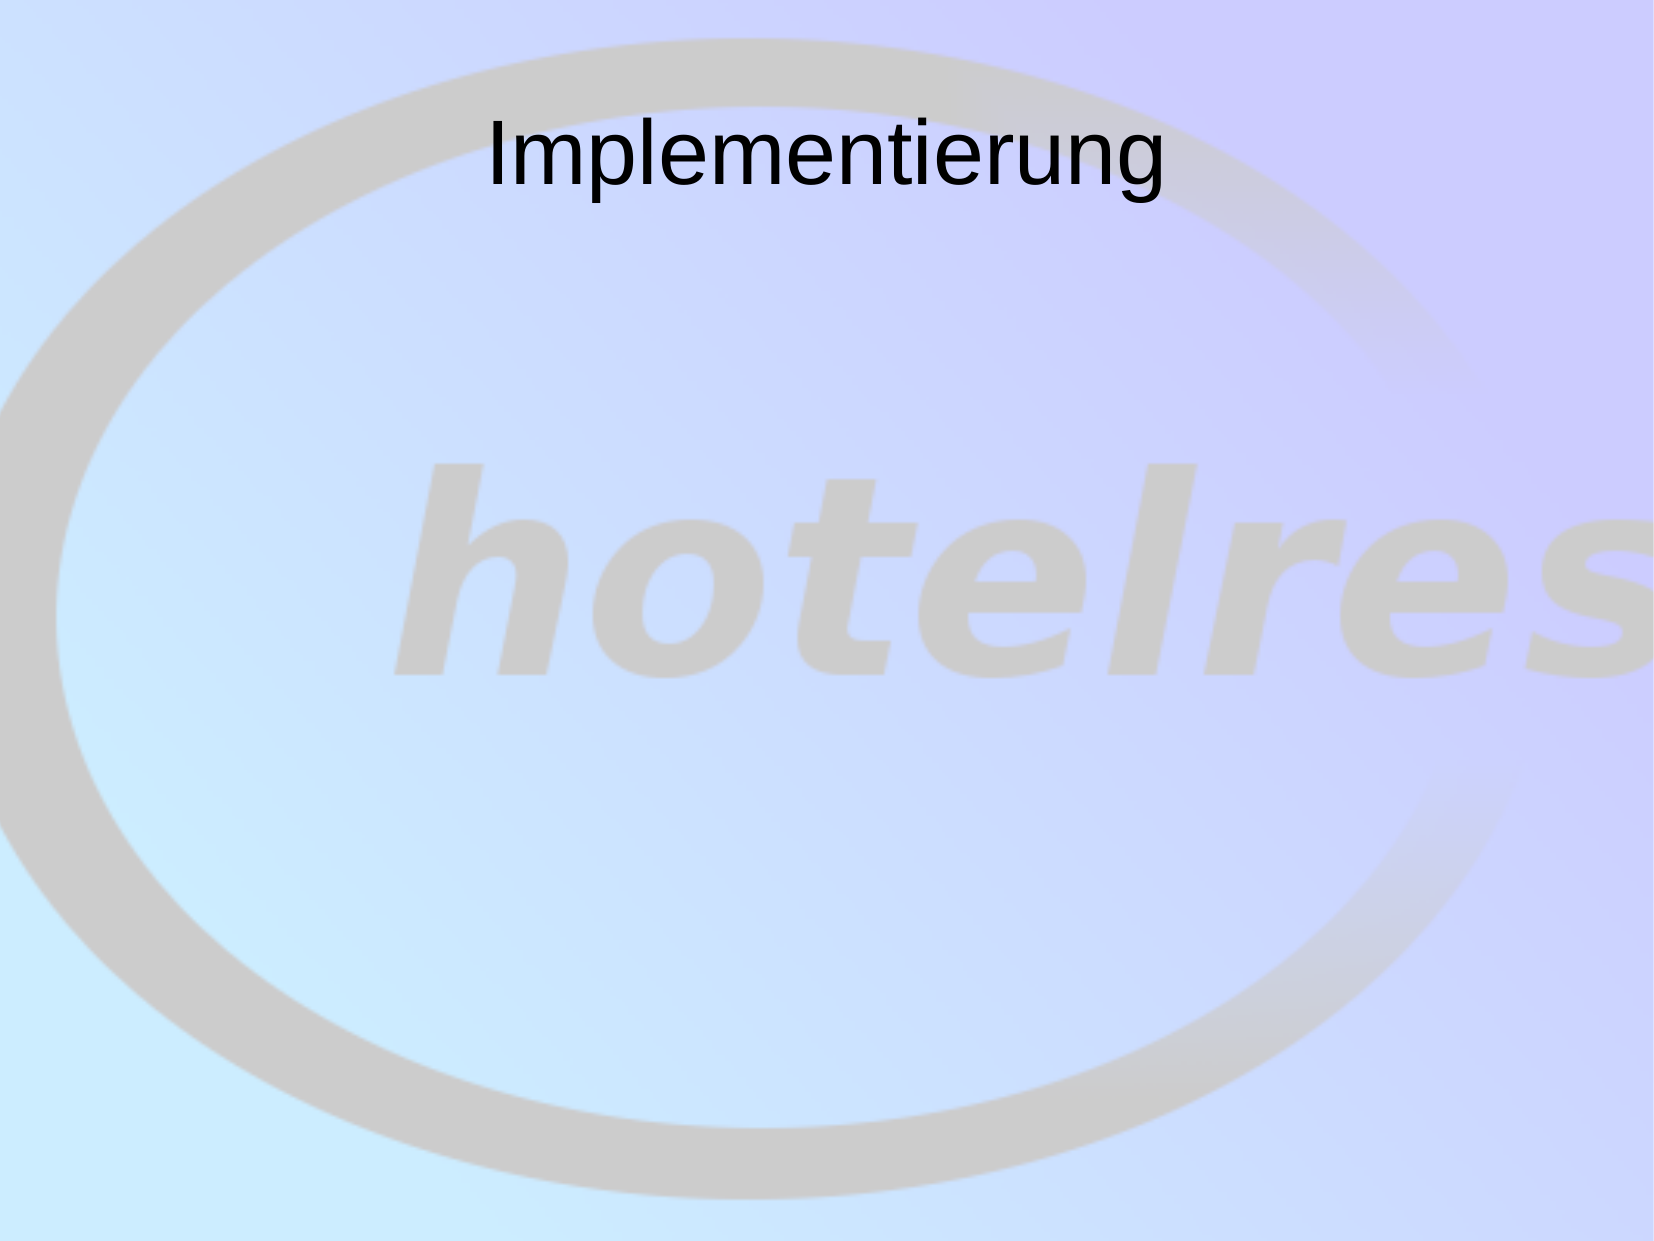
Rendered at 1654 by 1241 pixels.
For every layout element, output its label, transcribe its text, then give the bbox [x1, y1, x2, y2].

picture [0, 0, 1654, 1241]
title Implementierung [82, 56, 1571, 250]
